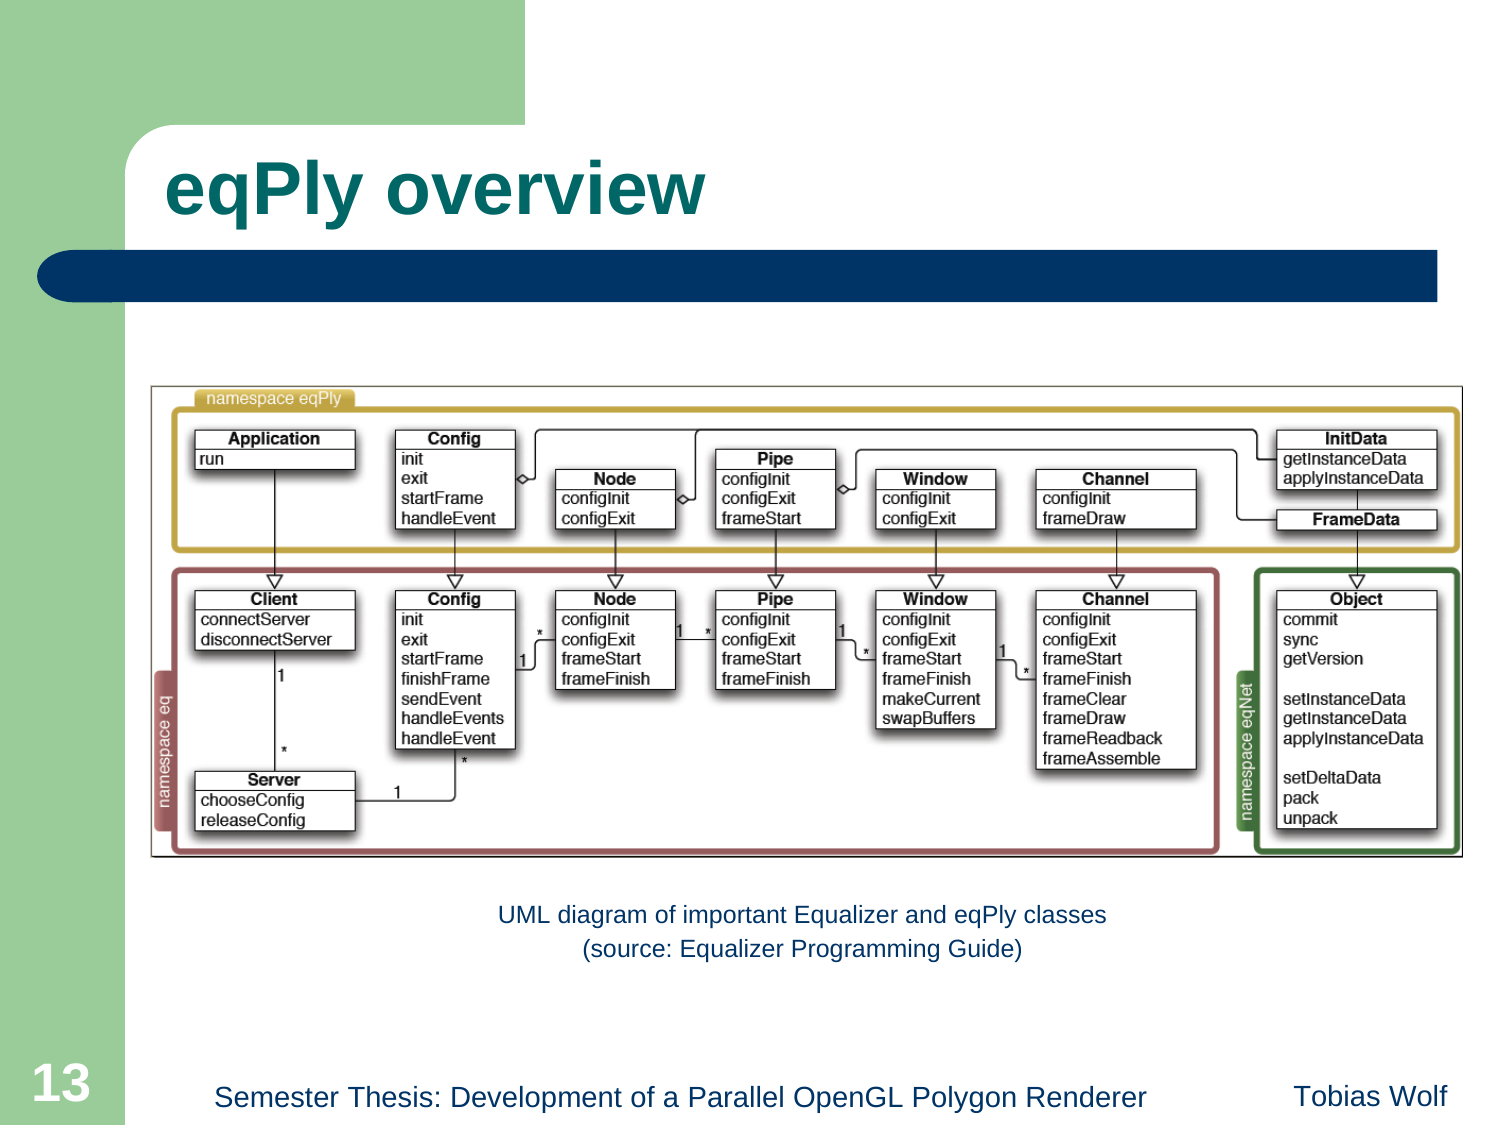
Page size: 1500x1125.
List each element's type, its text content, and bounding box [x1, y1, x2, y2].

title eqPly overview [149, 124, 1463, 238]
text_box UML diagram of important Equalizer and eqPly classes (source: Equalizer Programming Guide) [430, 893, 1176, 988]
picture [150, 385, 1463, 858]
